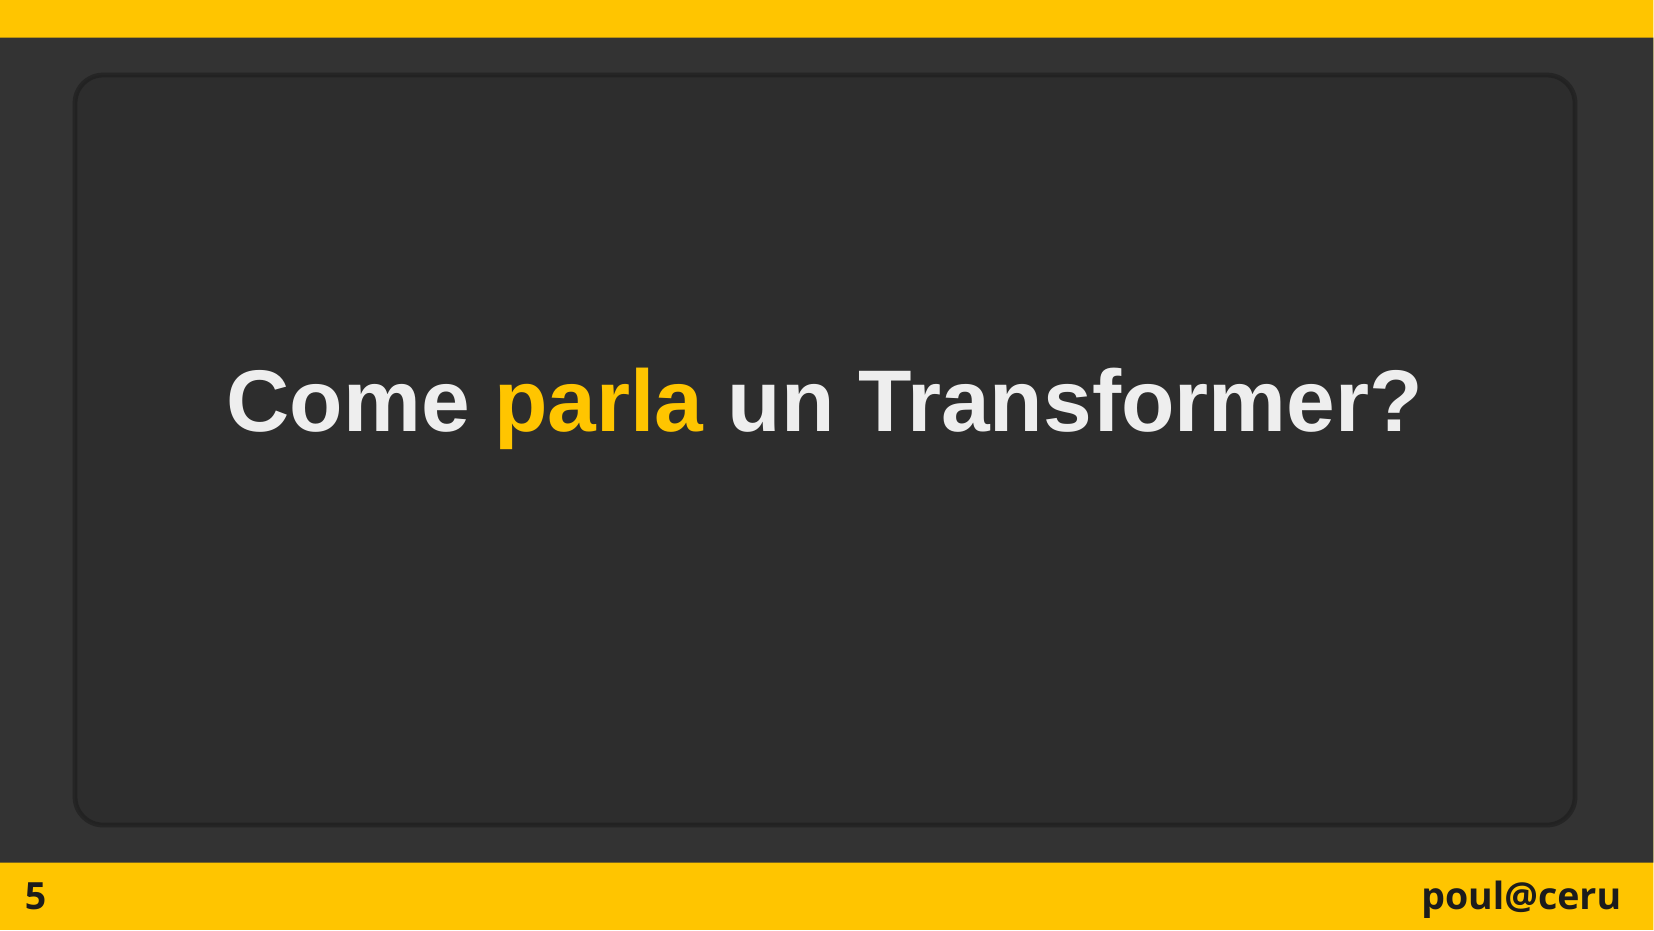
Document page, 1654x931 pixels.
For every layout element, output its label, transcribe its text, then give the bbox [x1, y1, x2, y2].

text_box Come parla un Transformer? [75, 75, 1576, 826]
text_box poul@ceru [975, 862, 1637, 931]
text_box [0, 37, 1654, 863]
text_box <number> [10, 862, 638, 931]
